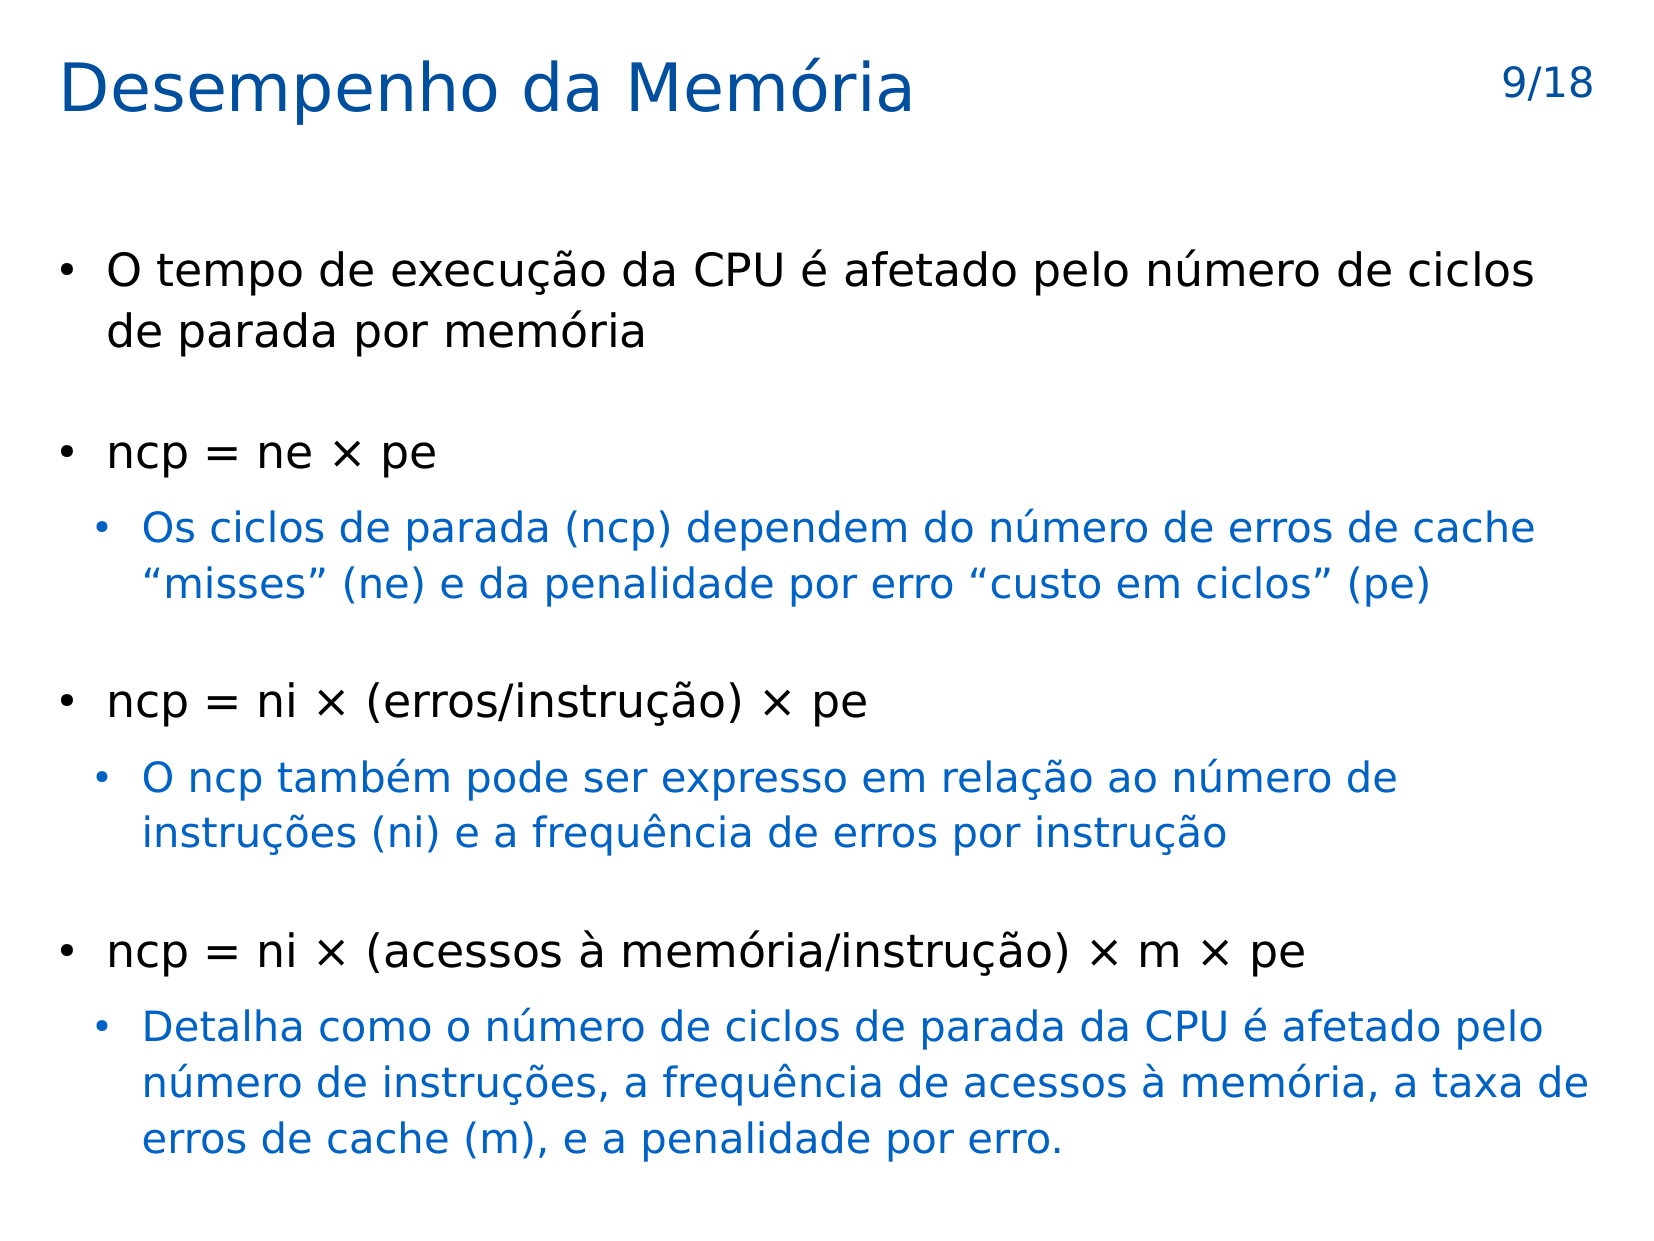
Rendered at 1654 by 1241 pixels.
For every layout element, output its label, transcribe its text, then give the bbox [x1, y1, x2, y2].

list O tempo de execução da CPU é afetado pelo número de ciclos de parada por memória ncp = ne × pe Os ciclos de parada (ncp) dependem do número de erros de cache “misses” (ne) e da penalidade por erro “custo em ciclos” (pe) ncp = ni × (erros/instrução) × pe O ncp também pode ser expresso em relação ao número de instruções (ni) e a frequência de erros por instrução ncp = ni × (acessos à memória/instrução) × m × pe Detalha como o número de ciclos de parada da CPU é afetado pelo número de instruções, a frequência de acessos à memória, a taxa de erros de cache (m), e a penalidade por erro. [59, 236, 1595, 1211]
title Desempenho da Memória [59, 29, 1625, 148]
